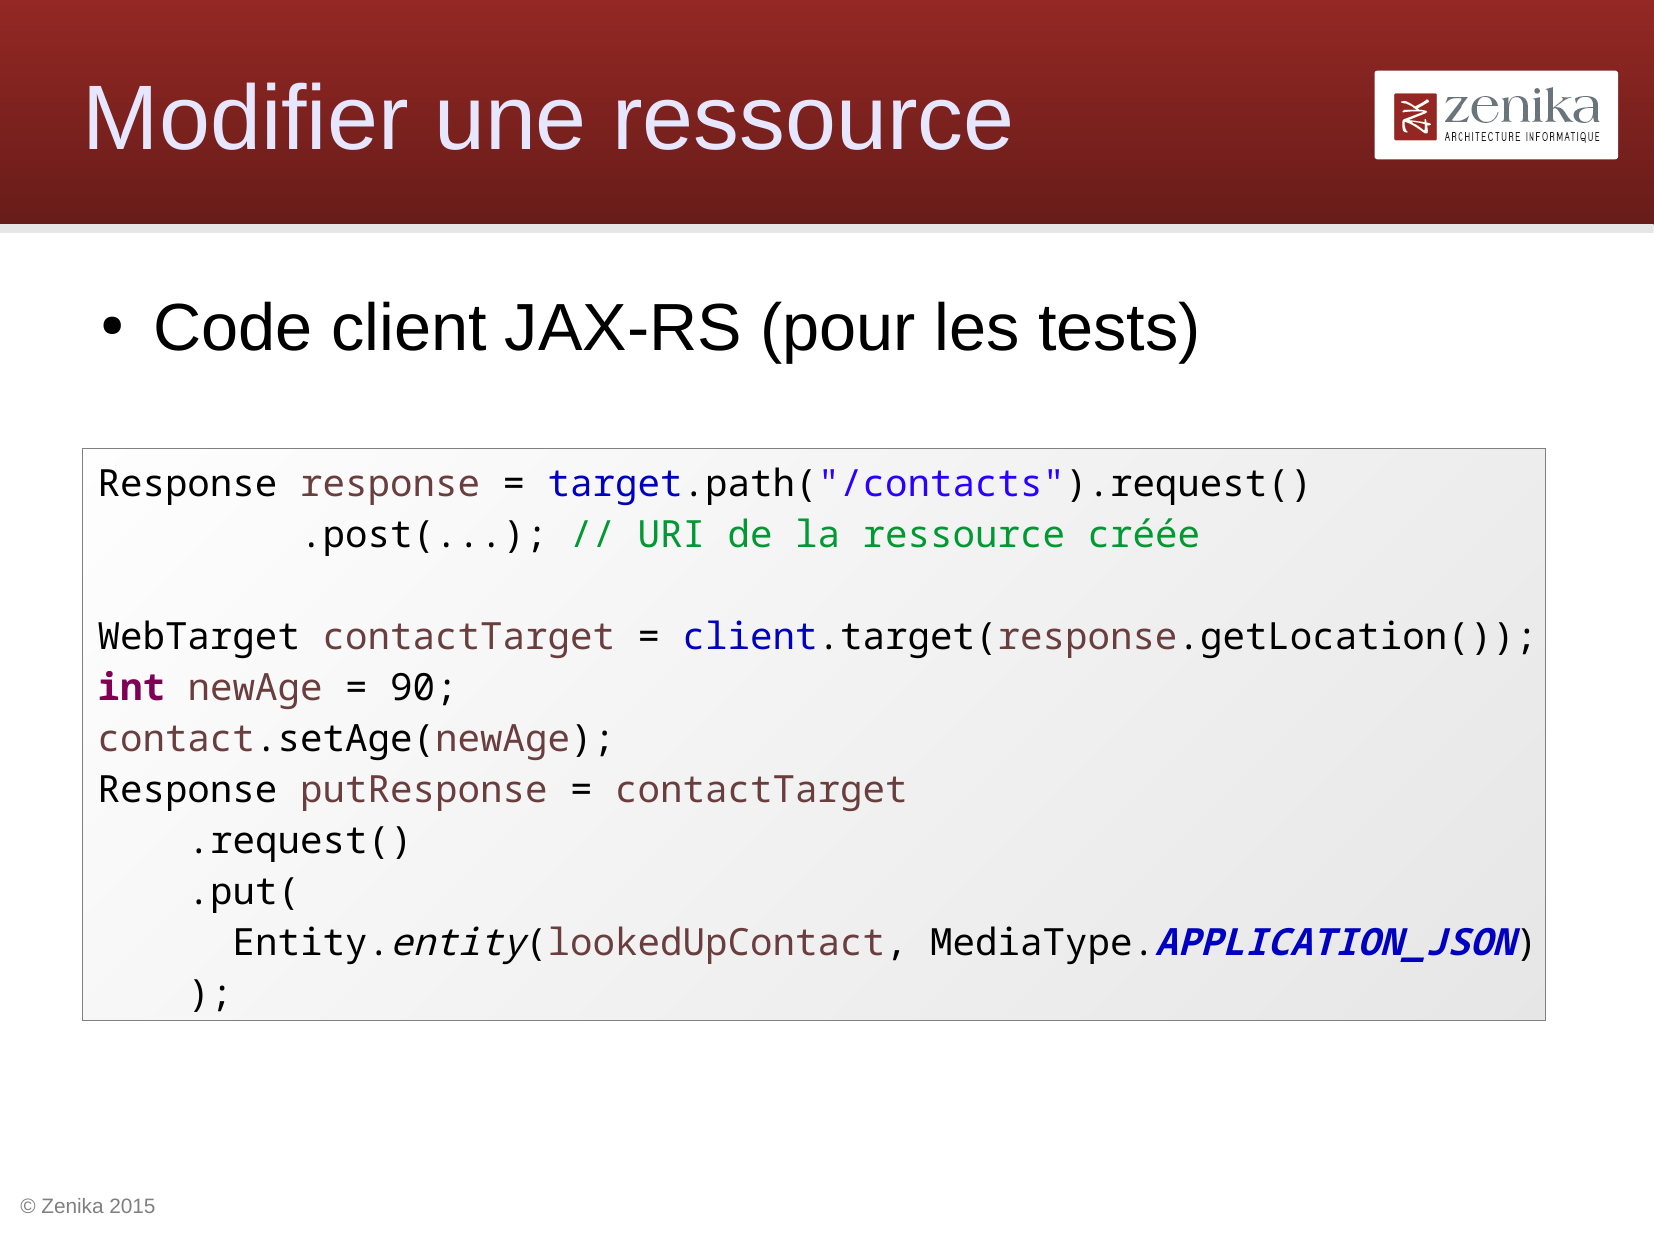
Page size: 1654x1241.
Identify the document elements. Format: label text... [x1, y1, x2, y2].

text_box Response response = target.path("/contacts").request() .post(...); // URI de la ressource créée WebTarget contactTarget = client.target(response.getLocation()); int newAge = 90; contact.setAge(newAge); Response putResponse = contactTarget .request() .put( Entity.entity(lookedUpContact, MediaType.APPLICATION_JSON) ); [82, 448, 1546, 1021]
picture [1571, 82, 1600, 149]
list Code client JAX-RS (pour les tests) [82, 290, 1538, 448]
title Modifier une ressource [82, 13, 1571, 222]
